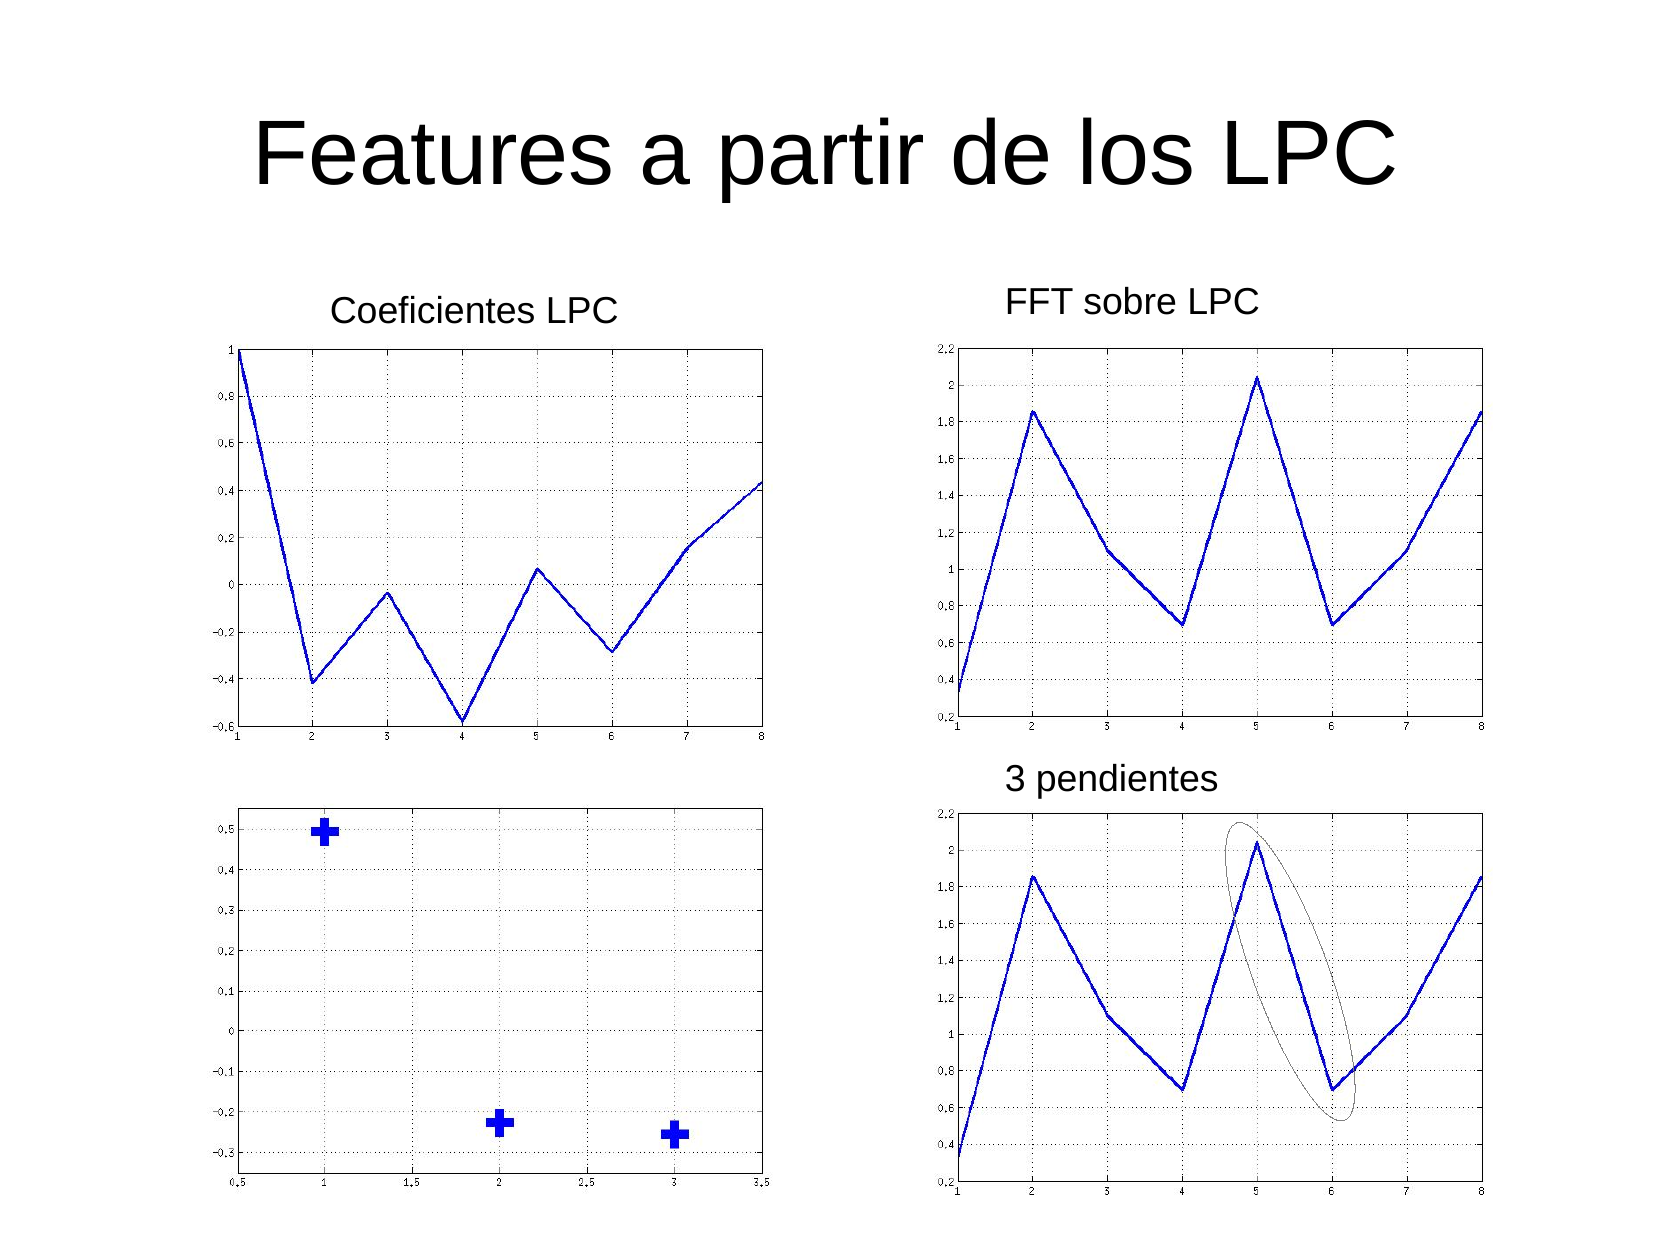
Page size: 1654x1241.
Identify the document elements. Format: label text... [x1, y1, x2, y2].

picture [150, 314, 826, 1221]
text_box Coeficientes LPC [315, 281, 634, 339]
picture [870, 779, 1546, 1231]
text_box FFT sobre LPC [990, 273, 1276, 331]
text_box [1225, 822, 1356, 1121]
picture [870, 314, 1546, 766]
title Features a partir de los LPC [82, 49, 1571, 257]
text_box 3 pendientes [990, 750, 1245, 807]
